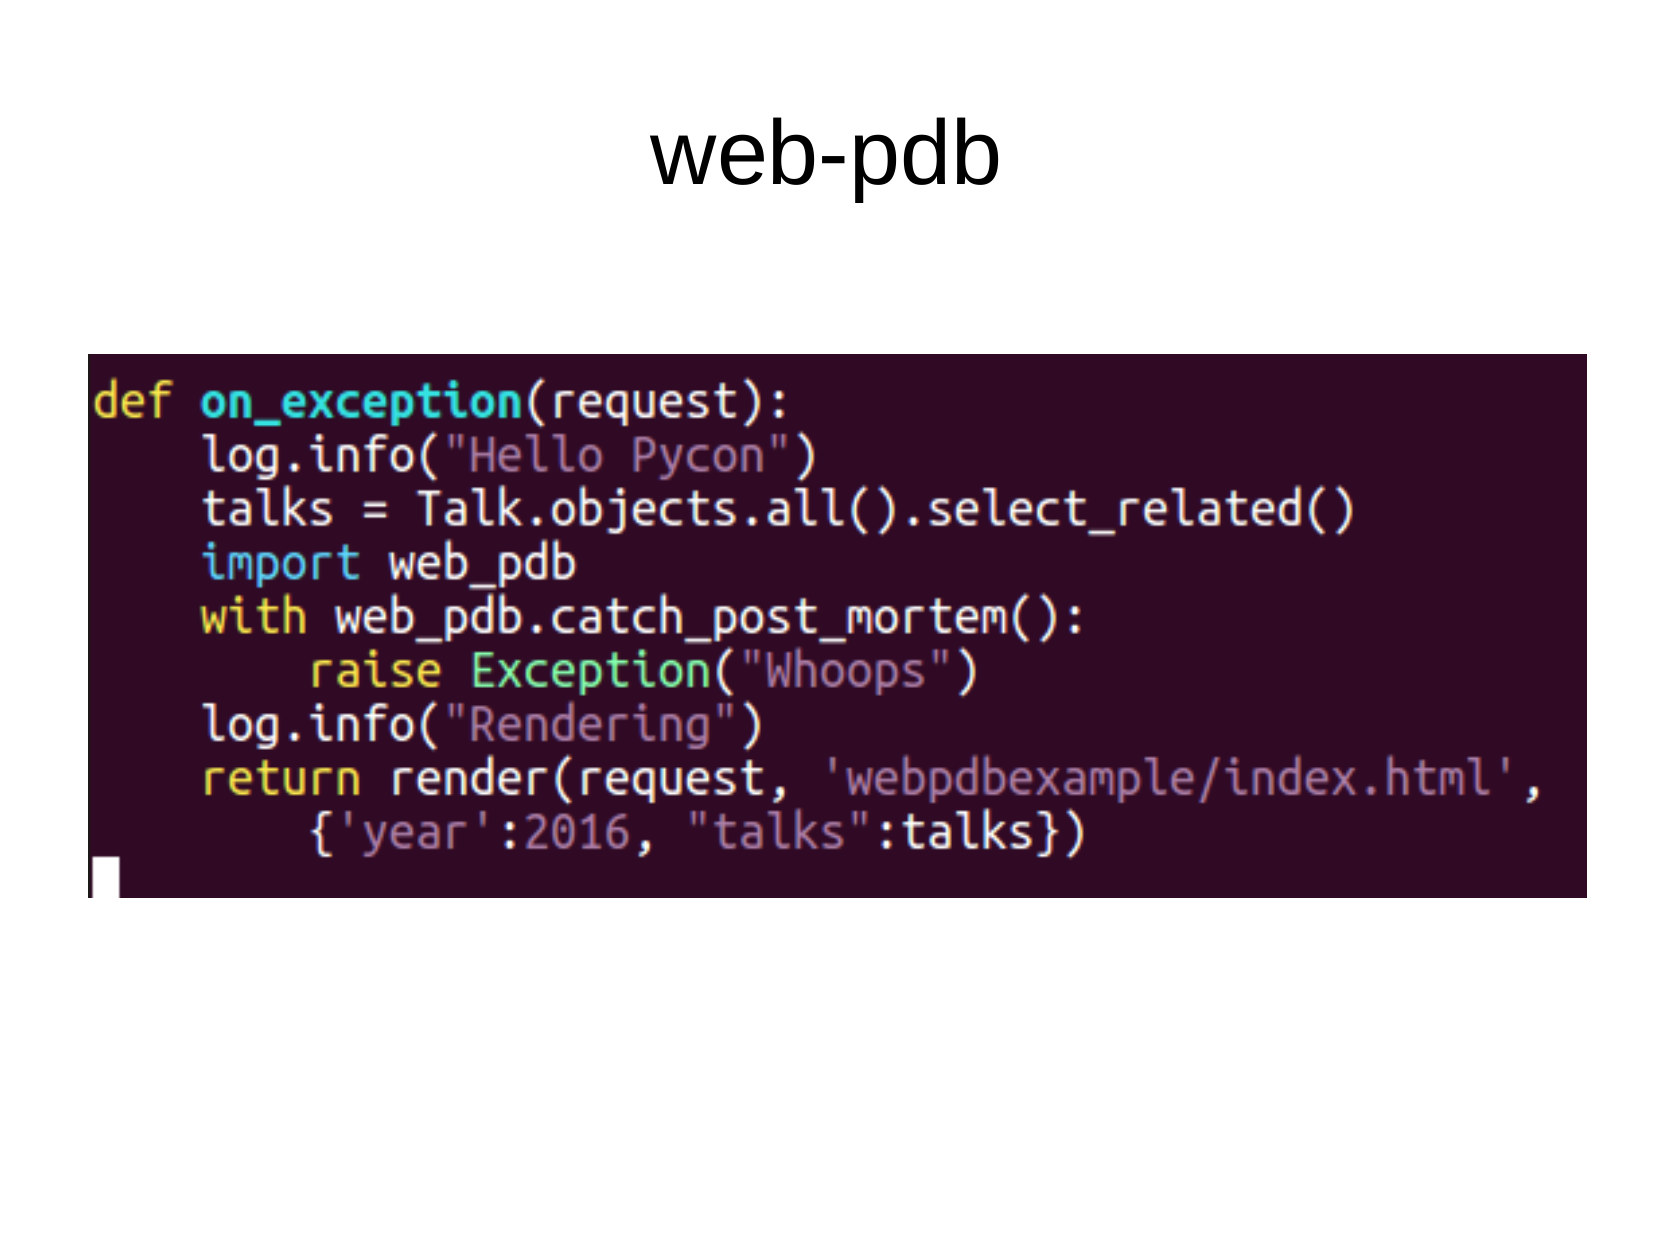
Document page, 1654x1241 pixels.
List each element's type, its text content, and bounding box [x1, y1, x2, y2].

title web-pdb [82, 49, 1571, 257]
picture [88, 354, 1587, 898]
